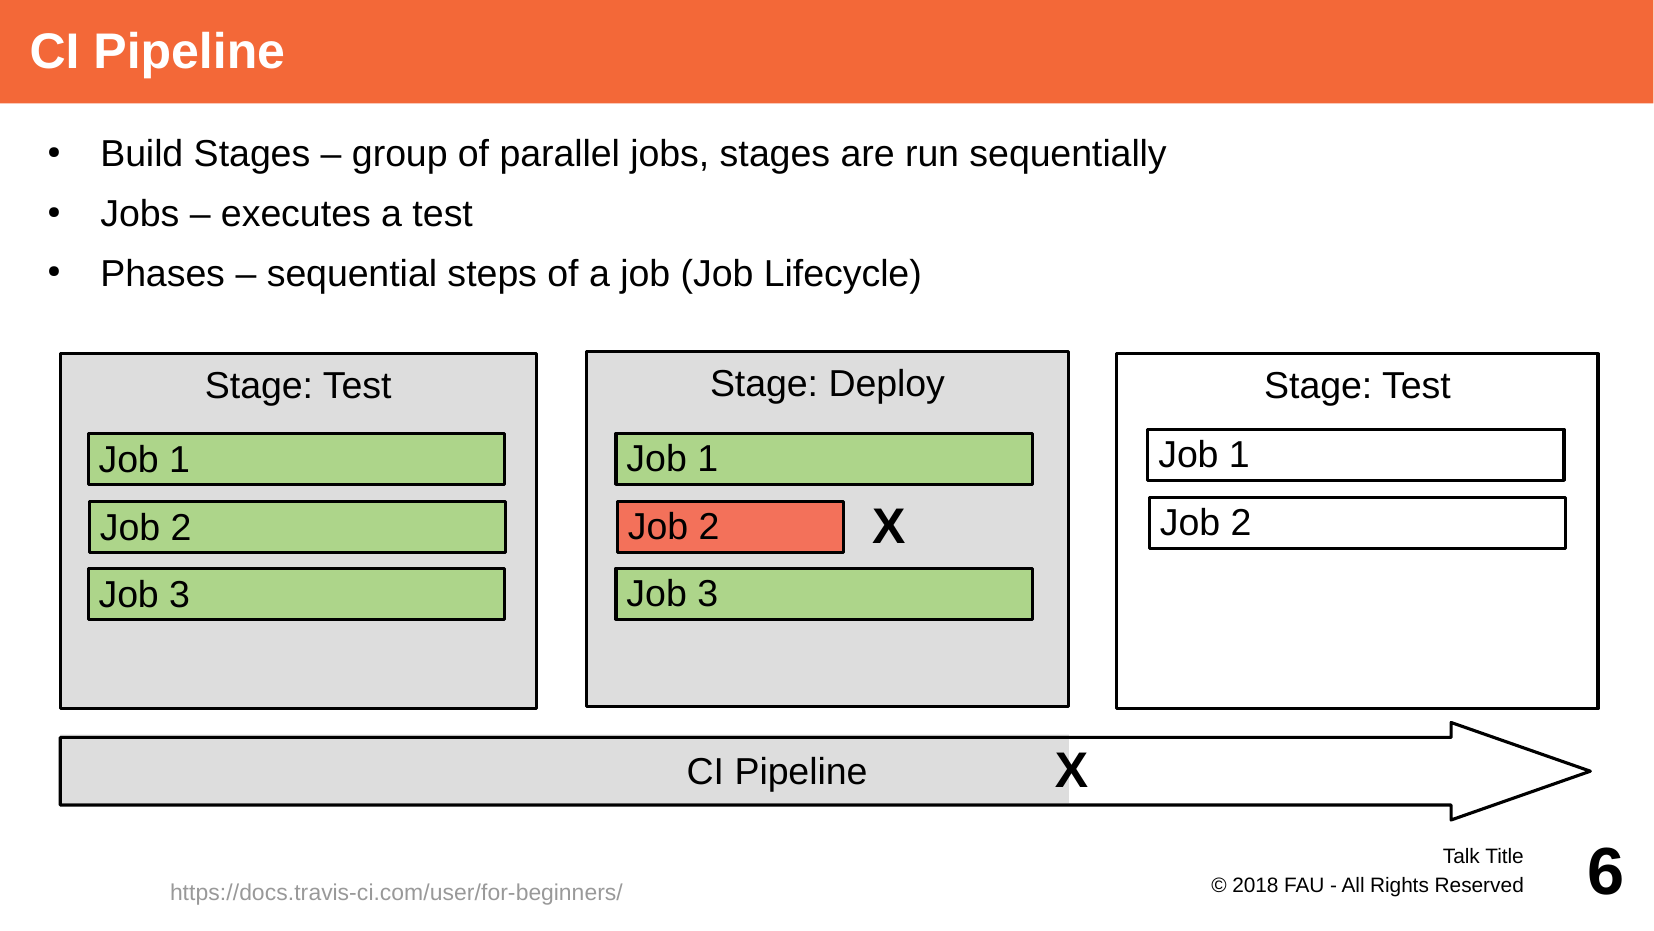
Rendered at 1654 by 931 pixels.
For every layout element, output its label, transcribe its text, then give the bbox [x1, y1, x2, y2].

text_box Job 2 [617, 501, 844, 553]
text_box Job 3 [88, 568, 505, 620]
text_box CI Pipeline [60, 737, 1033, 806]
text_box Job 1 [1147, 429, 1565, 481]
text_box https://docs.travis-ci.com/user/for-beginners/ [0, 855, 794, 931]
text_box Job 1 [88, 433, 505, 485]
text_box X [850, 484, 927, 569]
text_box Stage: Deploy [586, 351, 1069, 707]
text_box Stage: Test [60, 353, 537, 709]
text_box Job 3 [615, 568, 1033, 620]
text_box Job 1 [615, 433, 1033, 485]
text_box Job 2 [1149, 497, 1566, 549]
text_box Stage: Test [1116, 353, 1599, 709]
list Build Stages – group of parallel jobs, stages are run sequentially Jobs – executes a test Phases – sequential steps of a job (Job Lifecycle) [29, 132, 1625, 813]
text_box X [1033, 728, 1110, 813]
text_box CI Pipeline [1110, 722, 1591, 820]
title CI Pipeline [0, 0, 1654, 104]
text_box Job 2 [89, 501, 506, 553]
